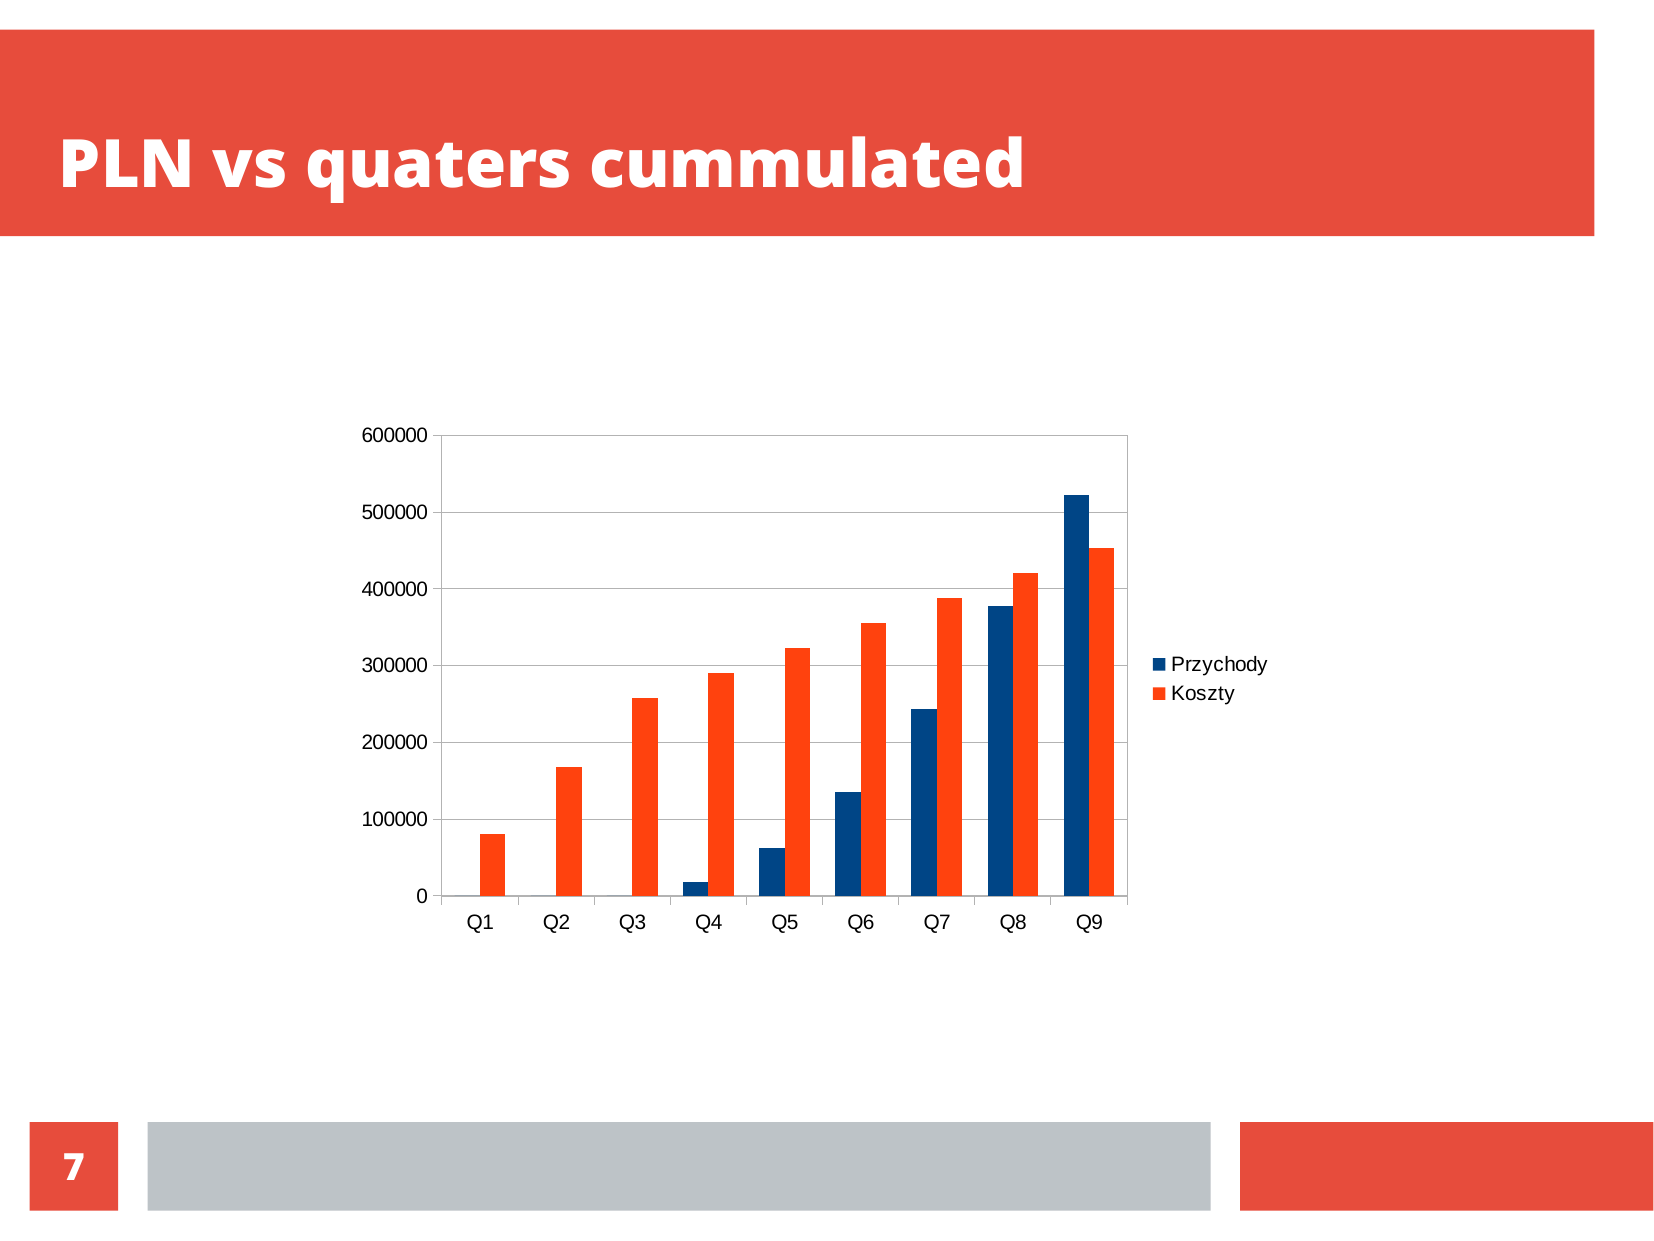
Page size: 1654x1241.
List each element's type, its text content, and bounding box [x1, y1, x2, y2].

chart [342, 413, 1288, 945]
title PLN vs quaters cummulated [59, 59, 1595, 207]
